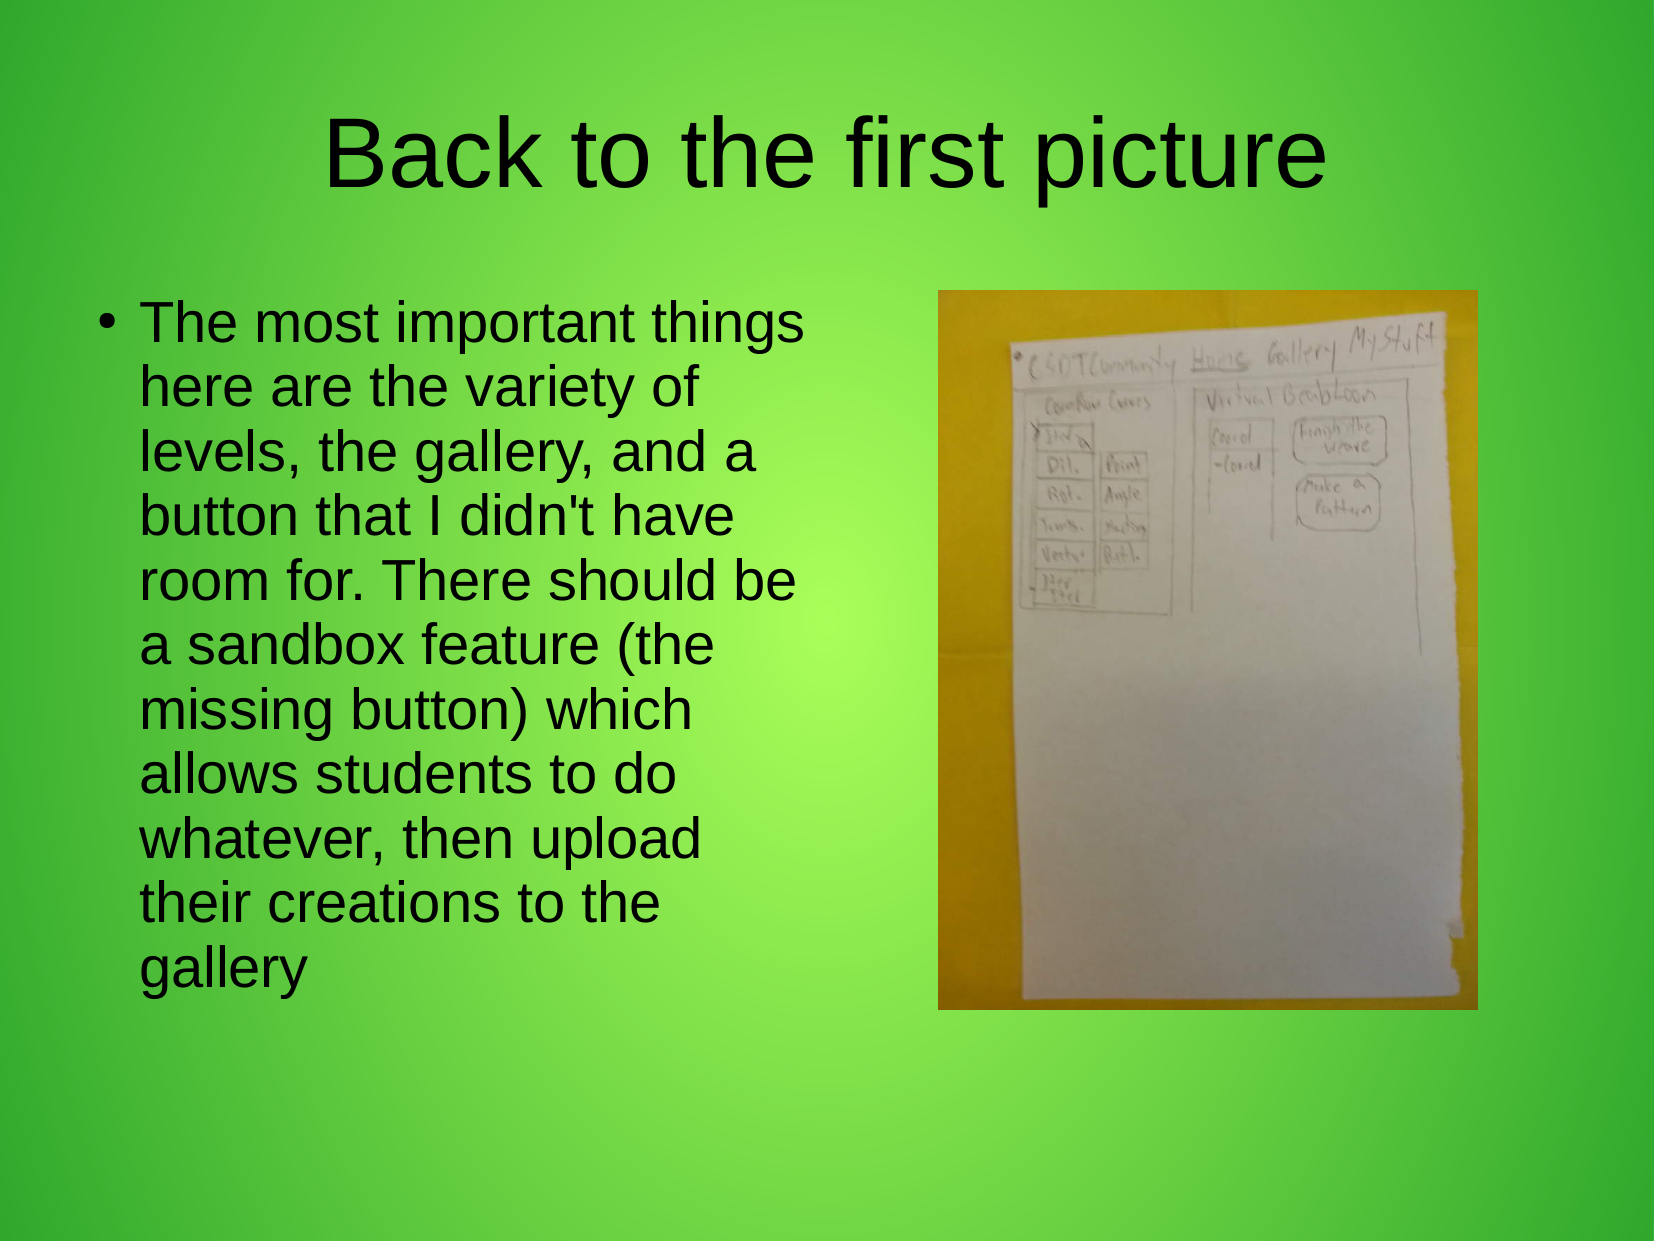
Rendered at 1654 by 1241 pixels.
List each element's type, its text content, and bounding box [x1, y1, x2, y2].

picture [938, 290, 1478, 1010]
list The most important things here are the variety of levels, the gallery, and a button that I didn't have room for. There should be a sandbox feature (the missing button) which allows students to do whatever, then upload their creations to the gallery [82, 290, 809, 1051]
title Back to the first picture [82, 49, 1571, 257]
